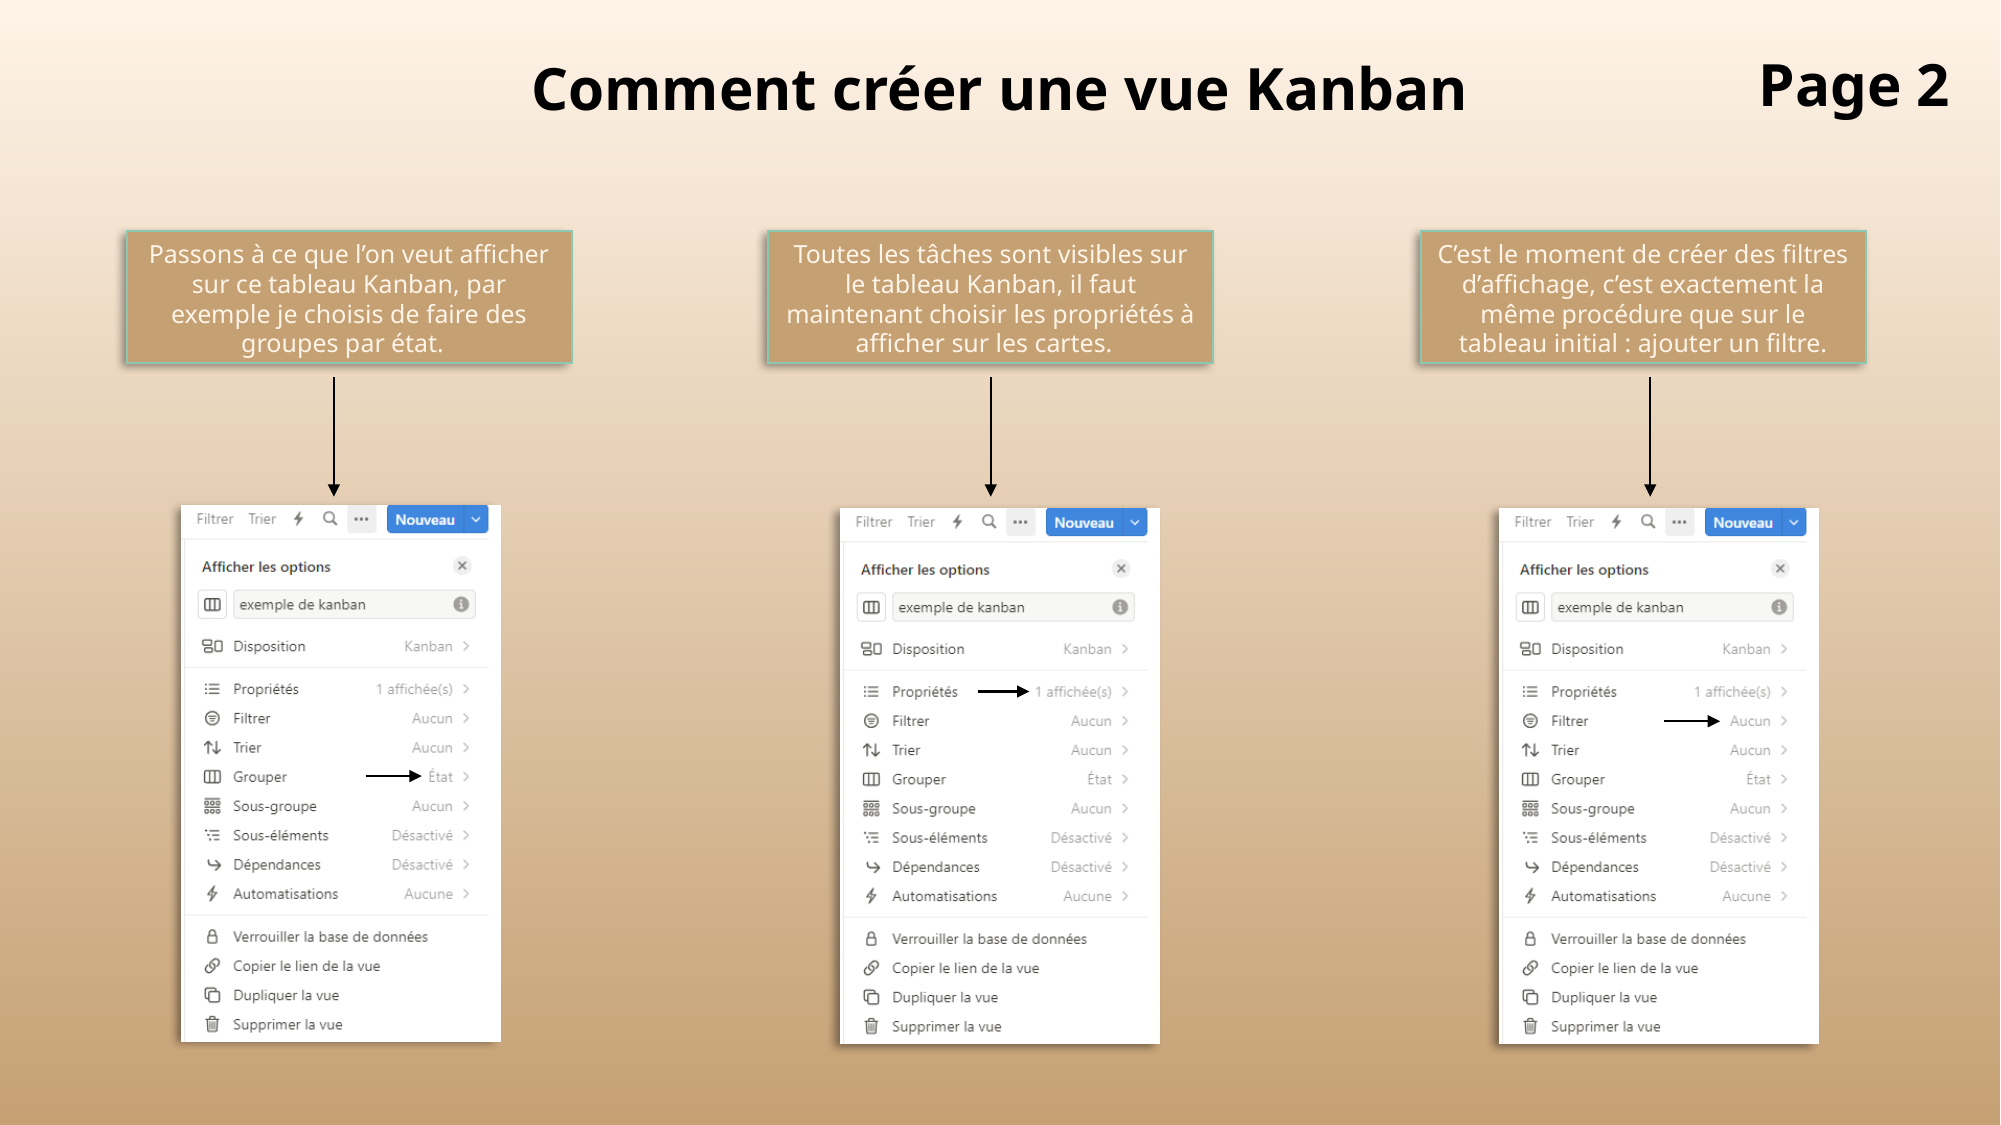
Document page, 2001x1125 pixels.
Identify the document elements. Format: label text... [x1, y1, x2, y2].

text_box Passons à ce que l’on veut afficher sur ce tableau Kanban, par exemple je choisis de faire des groupes par état. [126, 230, 572, 364]
picture [181, 505, 501, 1042]
subtitle Page 2 [1731, 48, 1978, 131]
text_box Toutes les tâches sont visibles sur le tableau Kanban, il faut maintenant choisir les propriétés à afficher sur les cartes. [768, 230, 1214, 364]
text_box C’est le moment de créer des filtres d’affichage, c’est exactement la même procédure que sur le tableau initial : ajouter un filtre. [1420, 230, 1866, 364]
picture [1499, 508, 1819, 1044]
title Comment créer une vue Kanban [249, 25, 1750, 131]
picture [840, 508, 1160, 1044]
